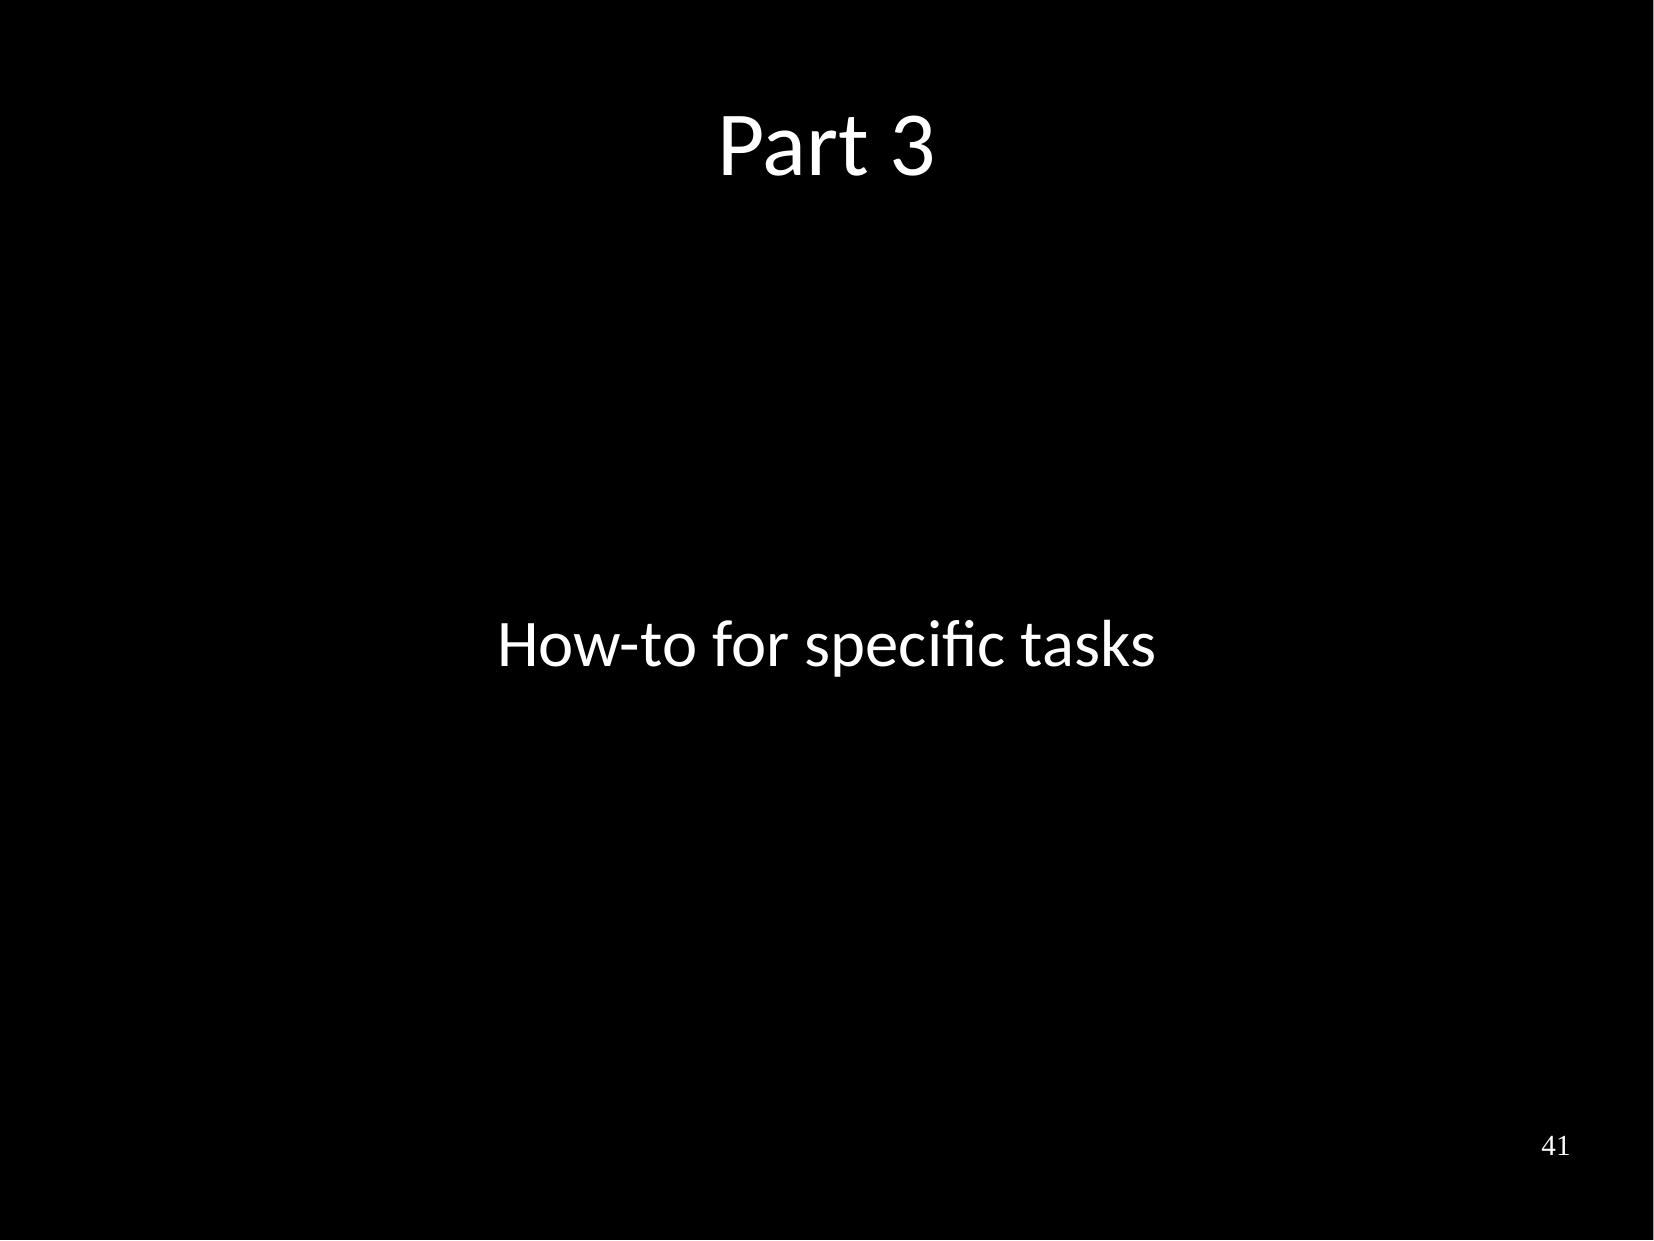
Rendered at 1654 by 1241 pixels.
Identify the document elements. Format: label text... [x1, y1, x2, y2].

title Part 3 [82, 49, 1571, 257]
subtitle How-to for specific tasks [82, 290, 1571, 1010]
